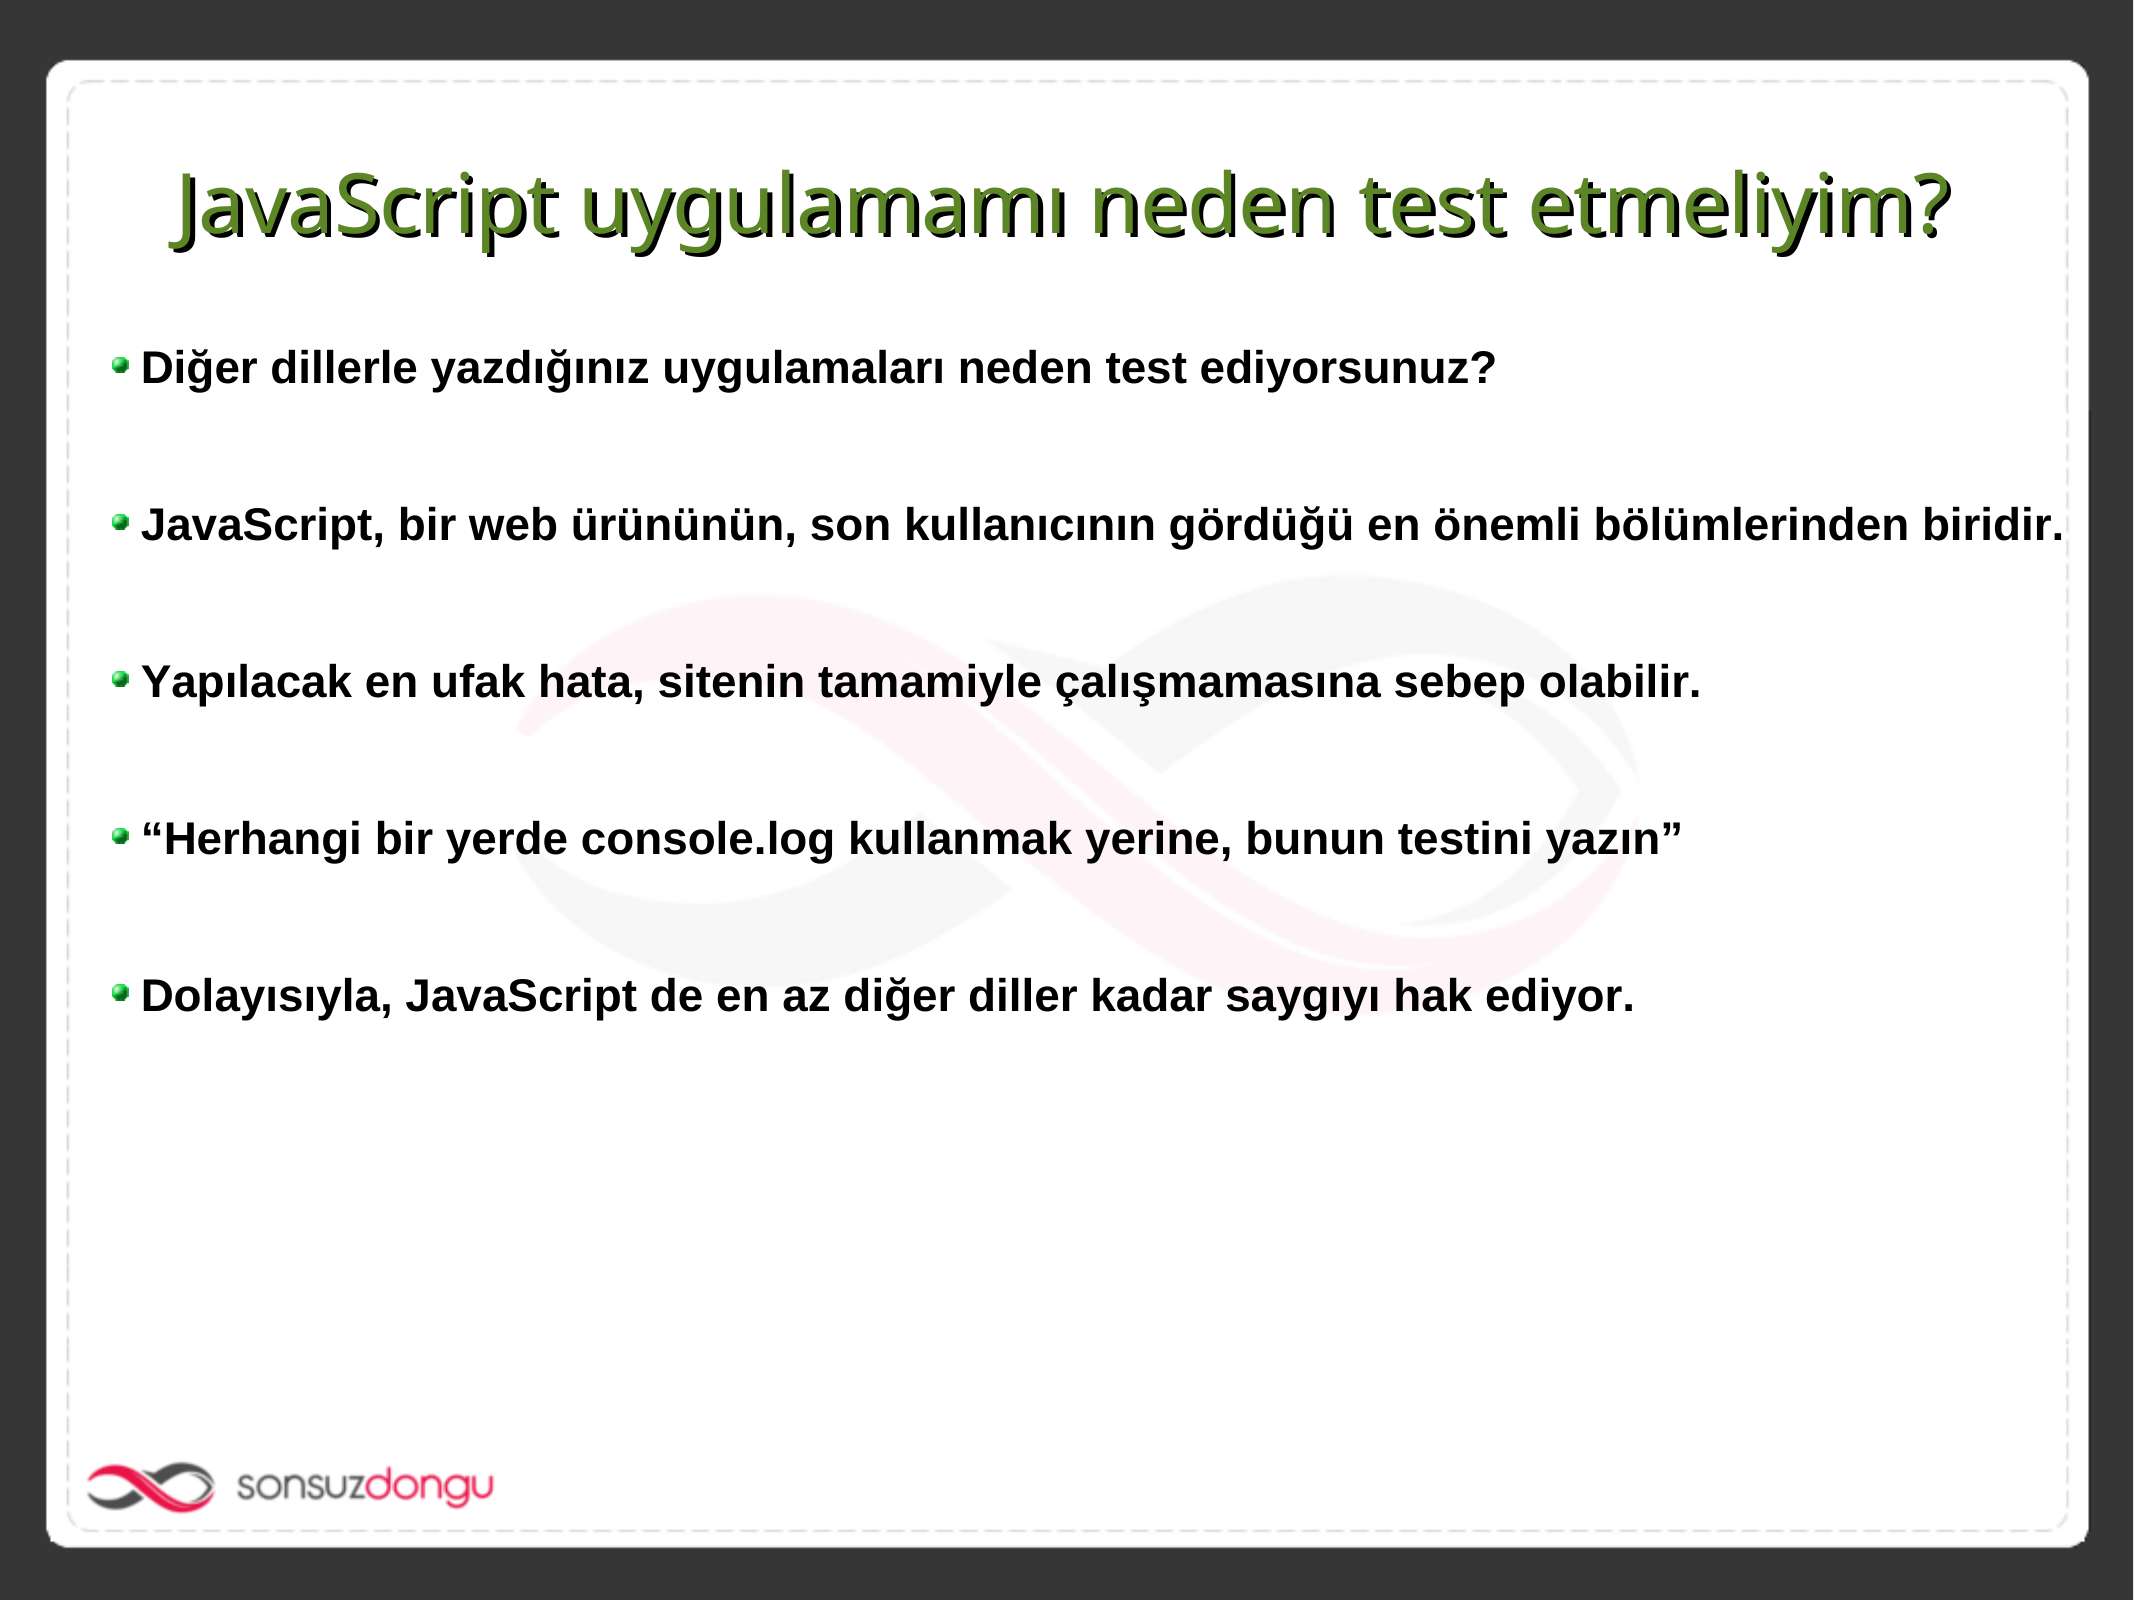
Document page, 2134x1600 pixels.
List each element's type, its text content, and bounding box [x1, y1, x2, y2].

text_box Diğer dillerle yazdığınız uygulamaları neden test ediyorsunuz? JavaScript, bir web ürününün, son kullanıcının gördüğü en önemli bölümlerinden biridir. Yapılacak en ufak hata, sitenin tamamiyle çalışmamasına sebep olabilir. “Herhangi bir yerde console.log kullanmak yerine, bunun testini yazın” Dolayısıyla, JavaScript de en az diğer diller kadar saygıyı hak ediyor. [112, 337, 2066, 1021]
text_box JavaScript uygulamamı neden test etmeliyim? [175, 150, 1952, 251]
picture [0, 0, 2134, 1600]
